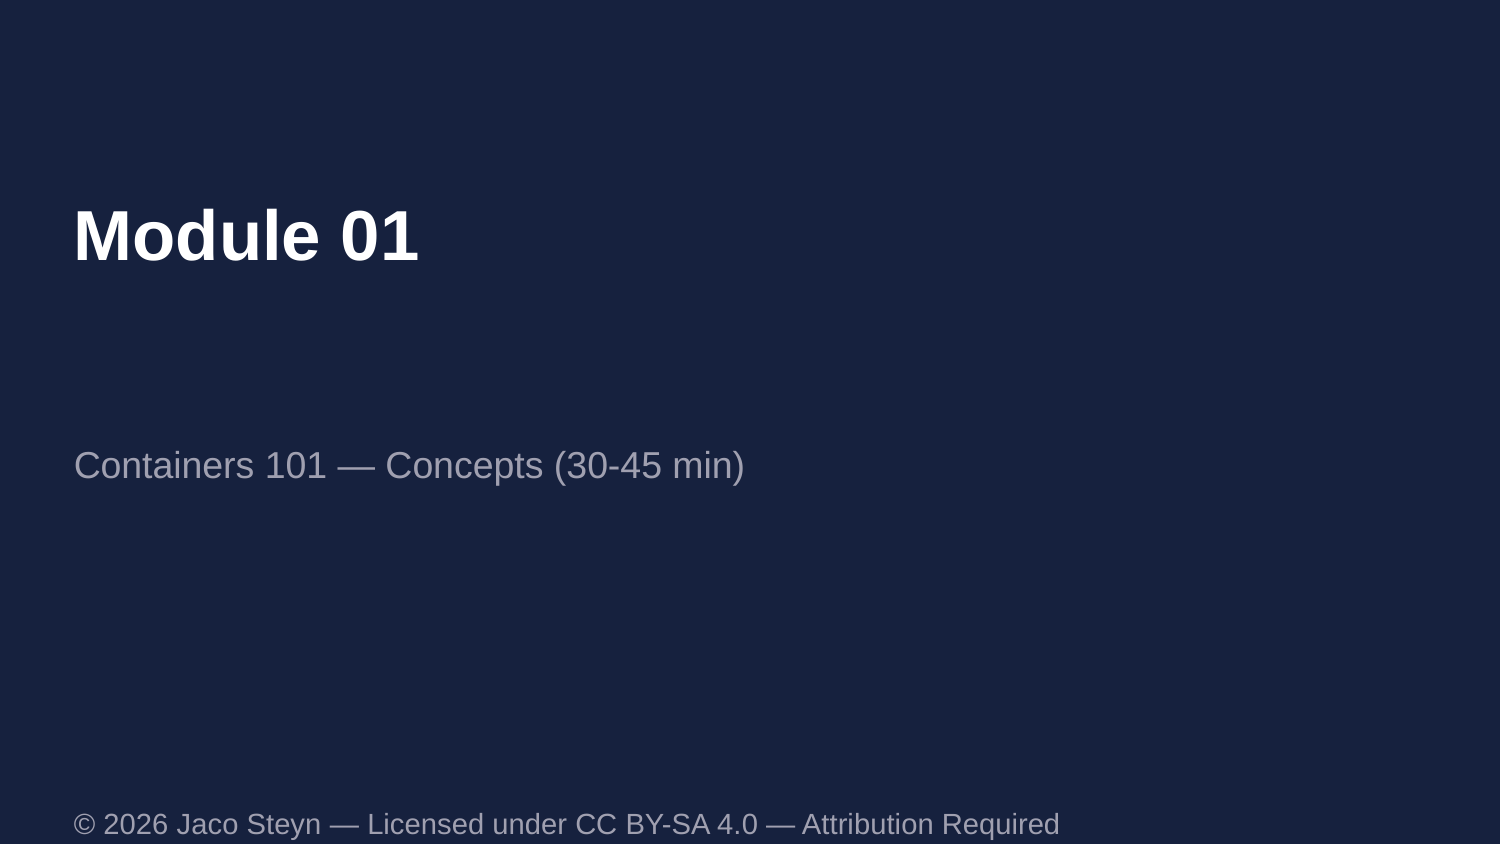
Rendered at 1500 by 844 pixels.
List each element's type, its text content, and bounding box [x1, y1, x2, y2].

title Module 01 [59, 188, 1441, 426]
text_box © 2026 Jaco Steyn — Licensed under CC BY-SA 4.0 — Attribution Required [59, 800, 1441, 836]
subtitle Containers 101 — Concepts (30-45 min) [59, 437, 1441, 532]
